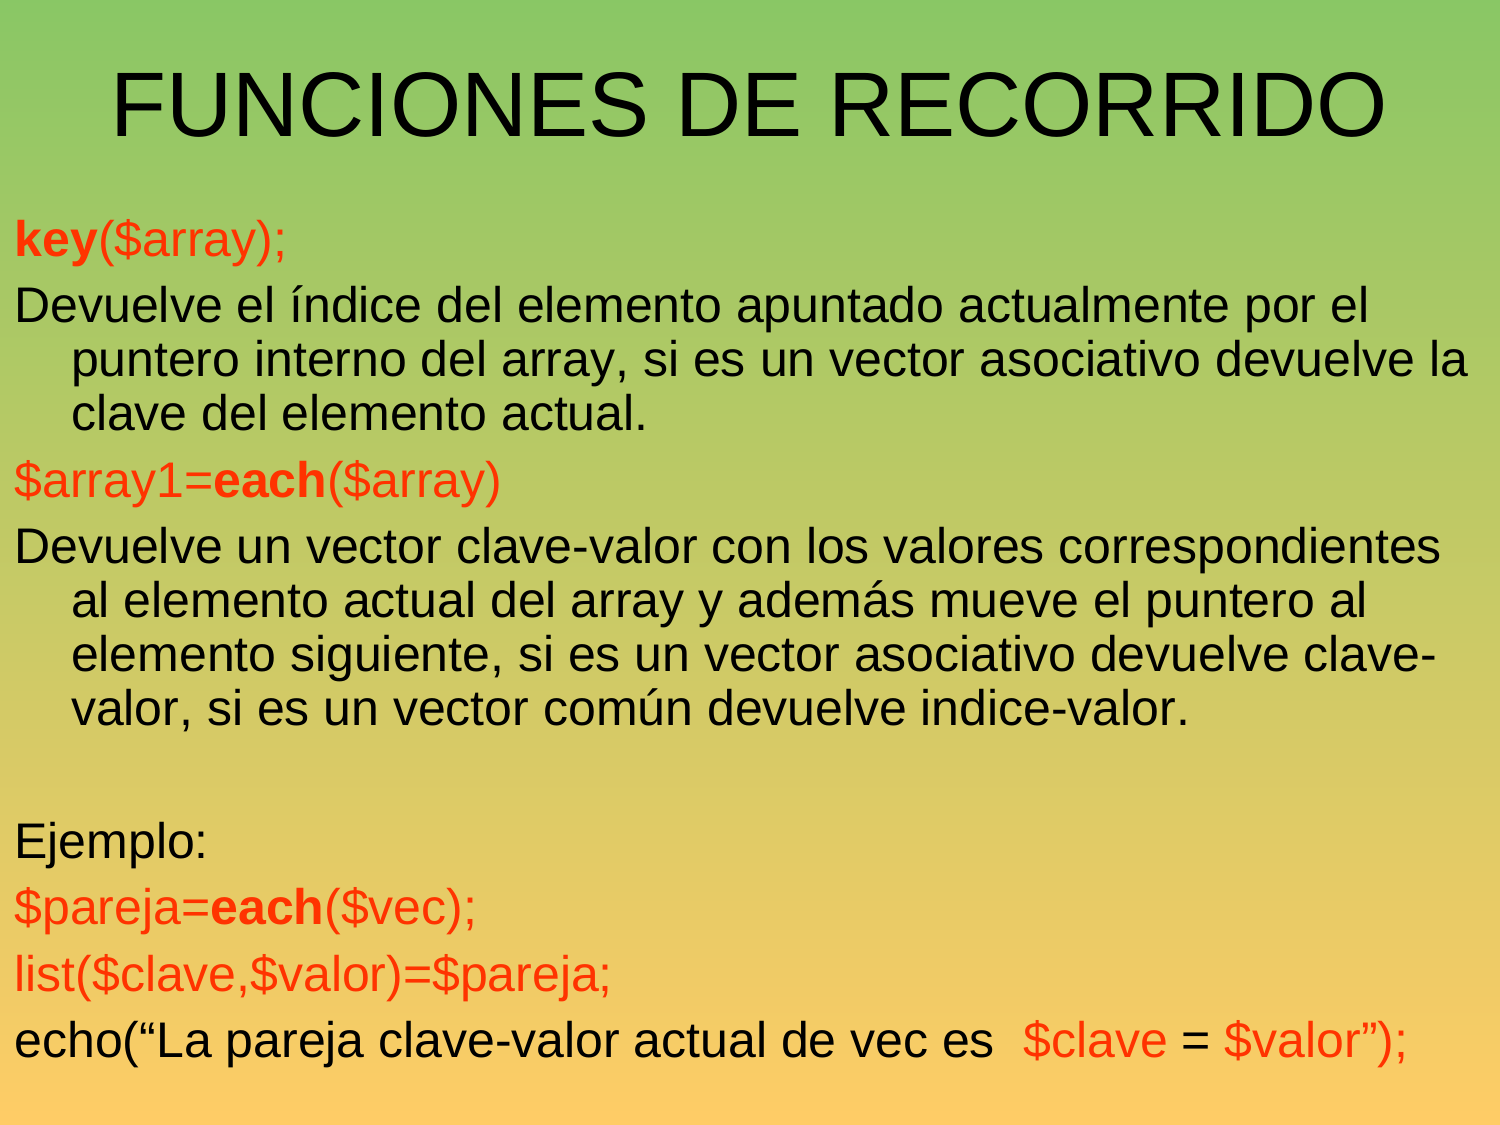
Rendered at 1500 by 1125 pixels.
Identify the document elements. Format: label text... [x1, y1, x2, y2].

title FUNCIONES DE RECORRIDO [0, 0, 1500, 200]
list key($array); Devuelve el índice del elemento apuntado actualmente por el puntero interno del array, si es un vector asociativo devuelve la clave del elemento actual. $array1=each($array) Devuelve un vector clave-valor con los valores correspondientes al elemento actual del array y además mueve el puntero al elemento siguiente, si es un vector asociativo devuelve clave-valor, si es un vector común devuelve indice-valor. Ejemplo: $pareja=each($vec); list($clave,$valor)=$pareja; echo(“La pareja clave-valor actual de vec es $clave = $valor”); [0, 200, 1500, 1125]
